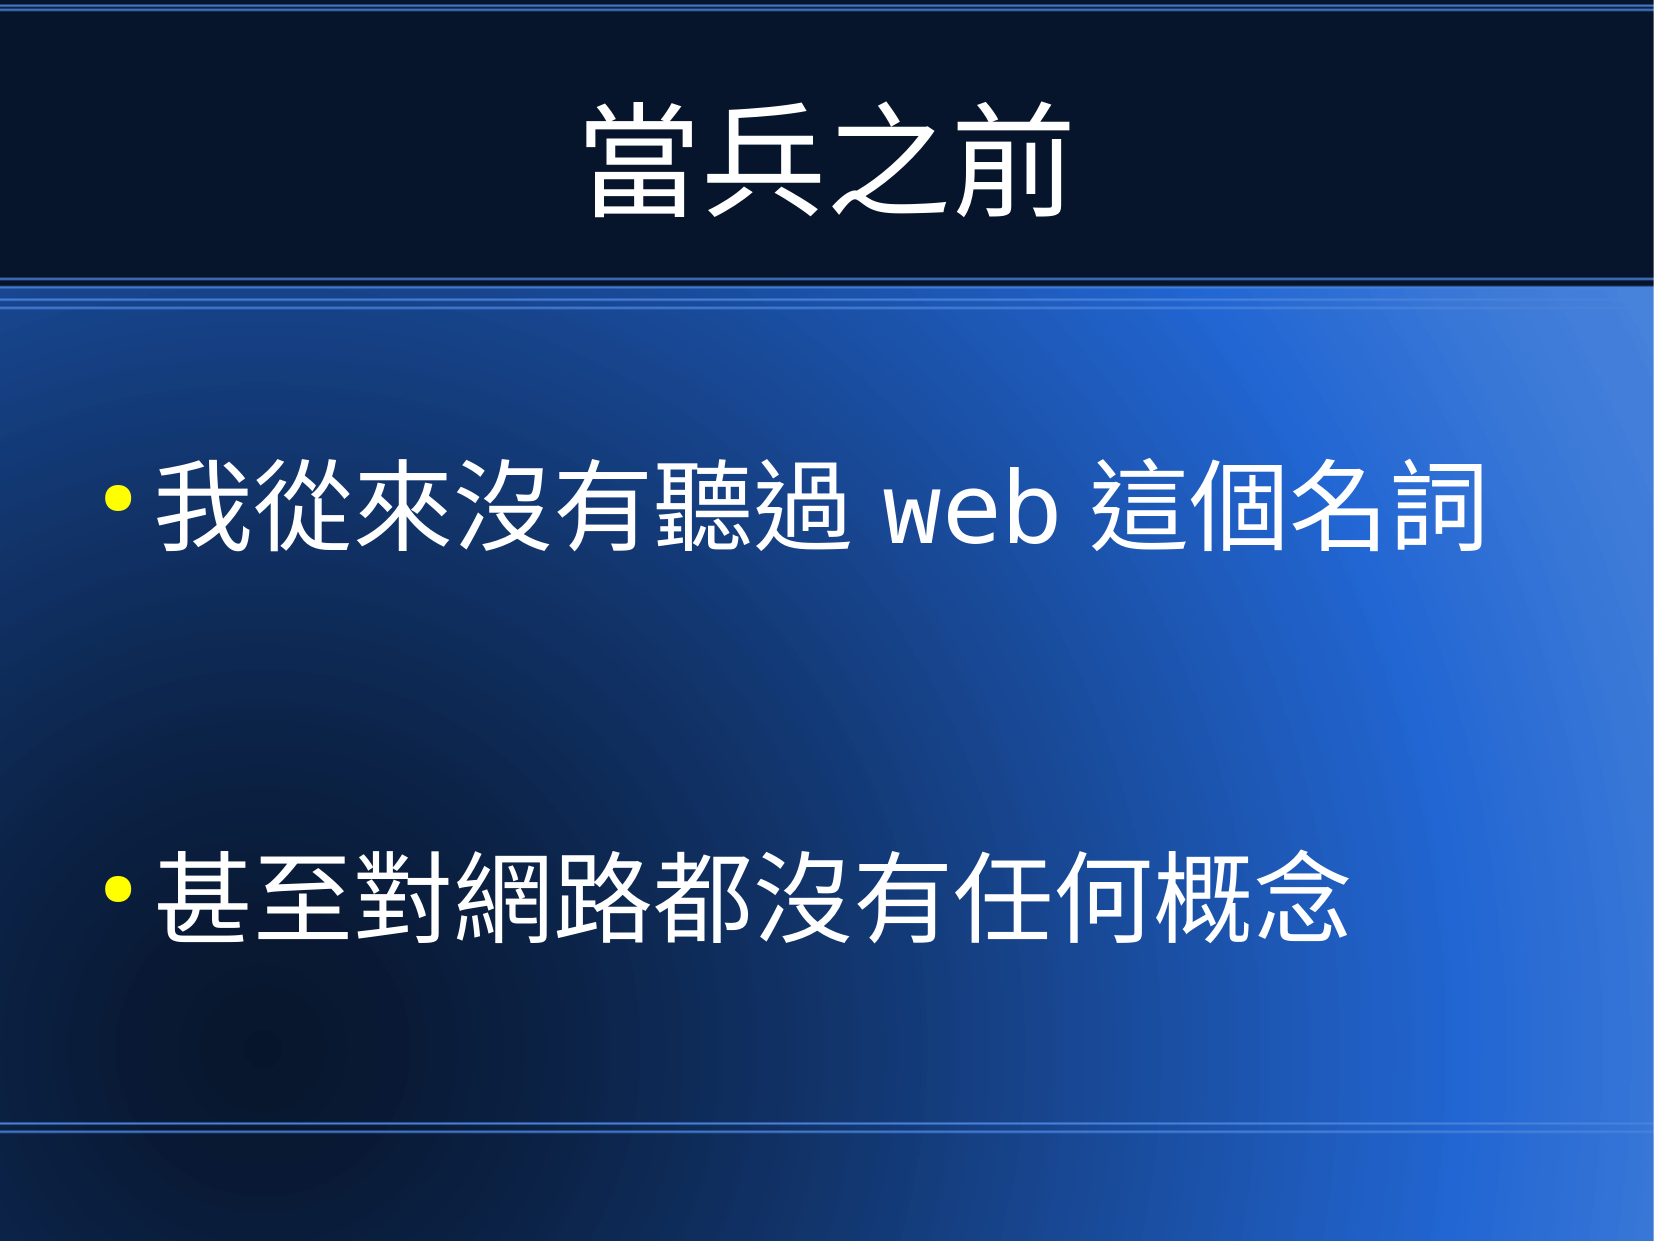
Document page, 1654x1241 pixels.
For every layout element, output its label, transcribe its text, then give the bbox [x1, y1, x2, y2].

list 我從來沒有聽過web這個名詞 甚至對網路都沒有任何概念 [82, 355, 1571, 1241]
title 當兵之前 [82, 49, 1571, 257]
picture [0, 0, 1654, 1241]
